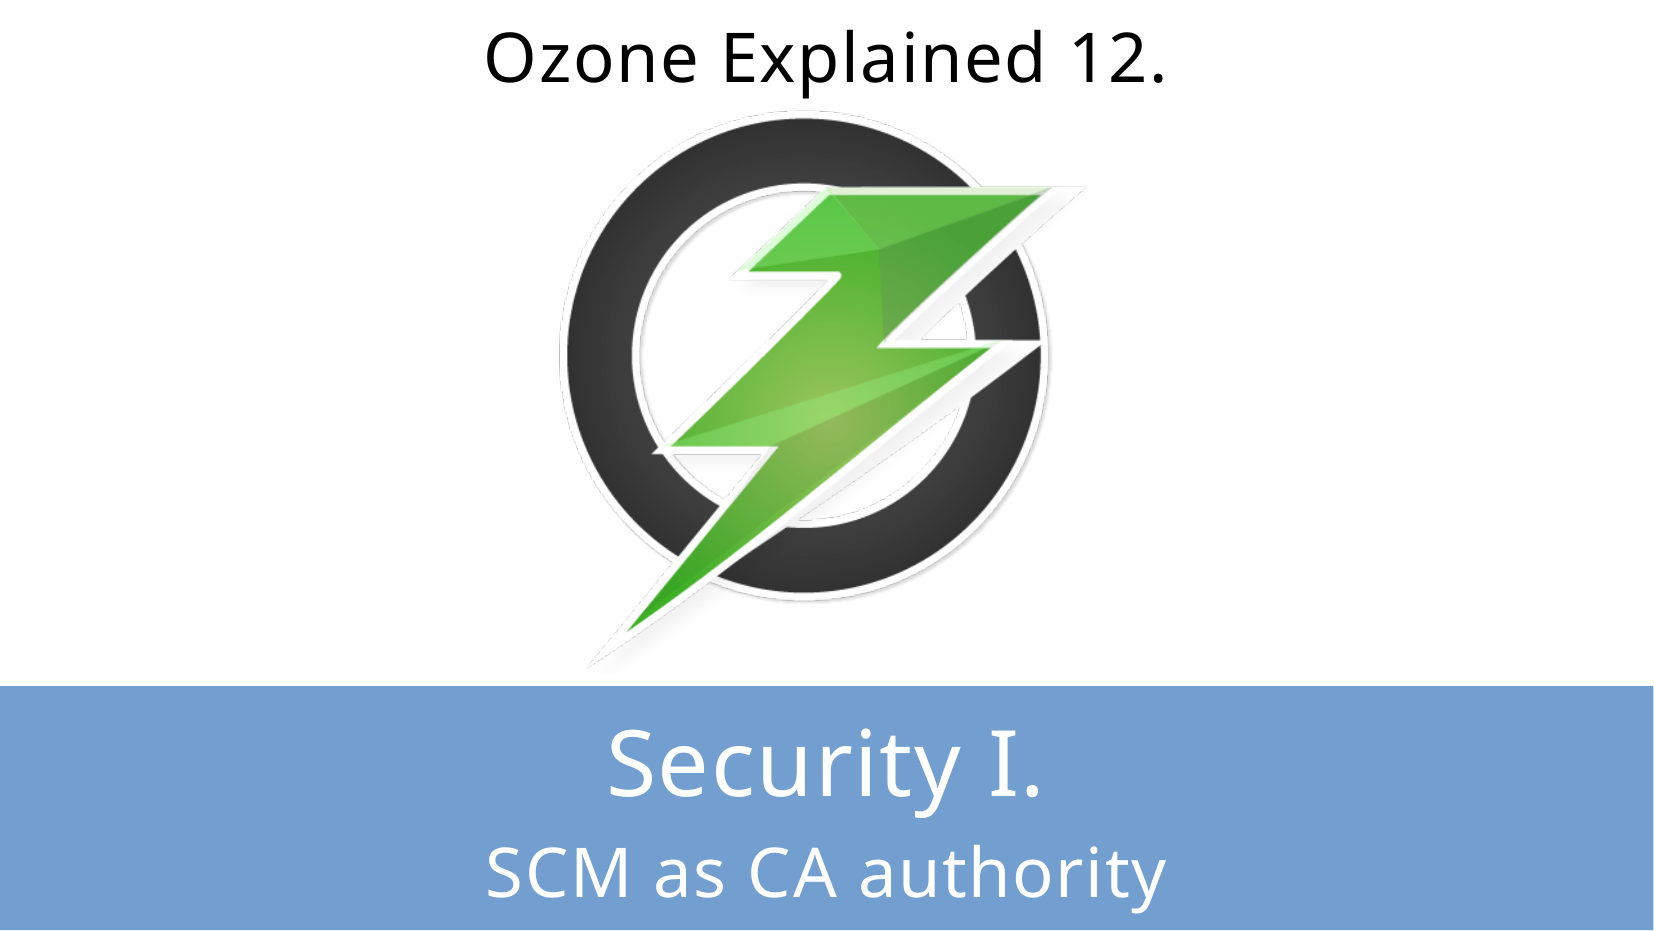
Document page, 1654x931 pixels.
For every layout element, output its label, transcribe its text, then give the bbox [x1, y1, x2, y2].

title Security I. SCM as CA authority [0, 686, 1654, 931]
title Ozone Explained 12. [0, 8, 1654, 105]
picture [552, 100, 1094, 675]
